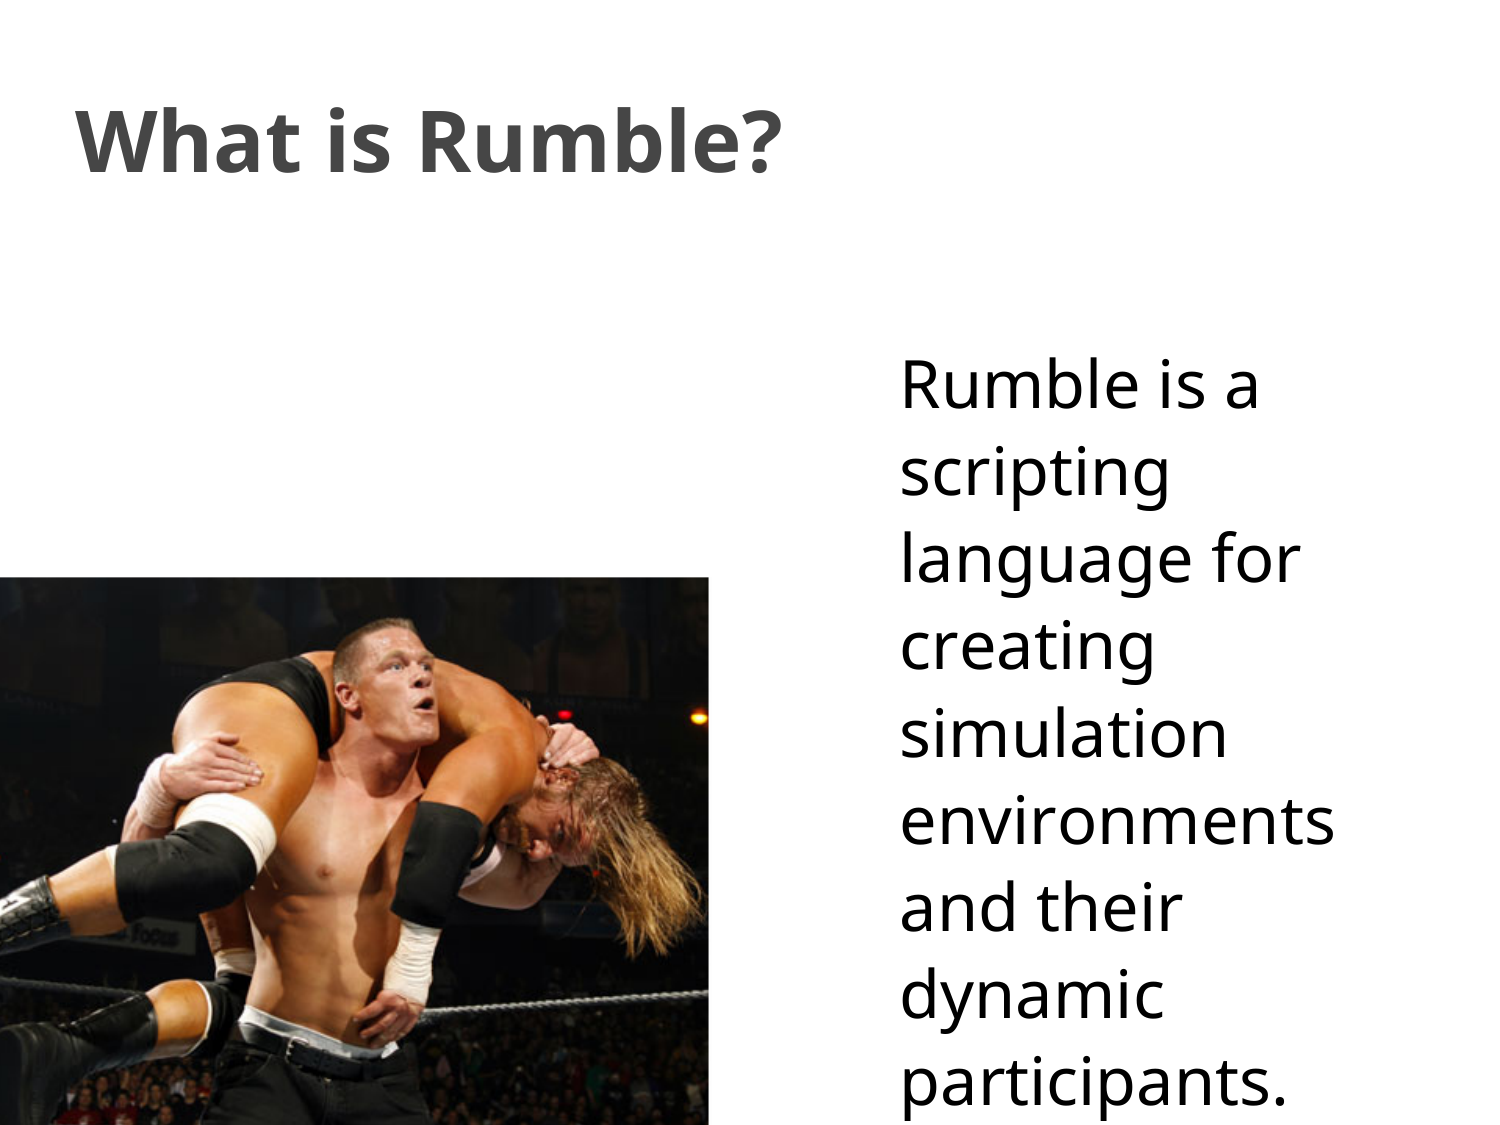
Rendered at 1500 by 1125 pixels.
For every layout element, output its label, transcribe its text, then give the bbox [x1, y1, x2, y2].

picture [0, 576, 712, 1125]
title What is Rumble? [75, 40, 1425, 237]
text_box Rumble is a scripting language for creating simulation environments and their dynamic participants. [825, 331, 1426, 1074]
